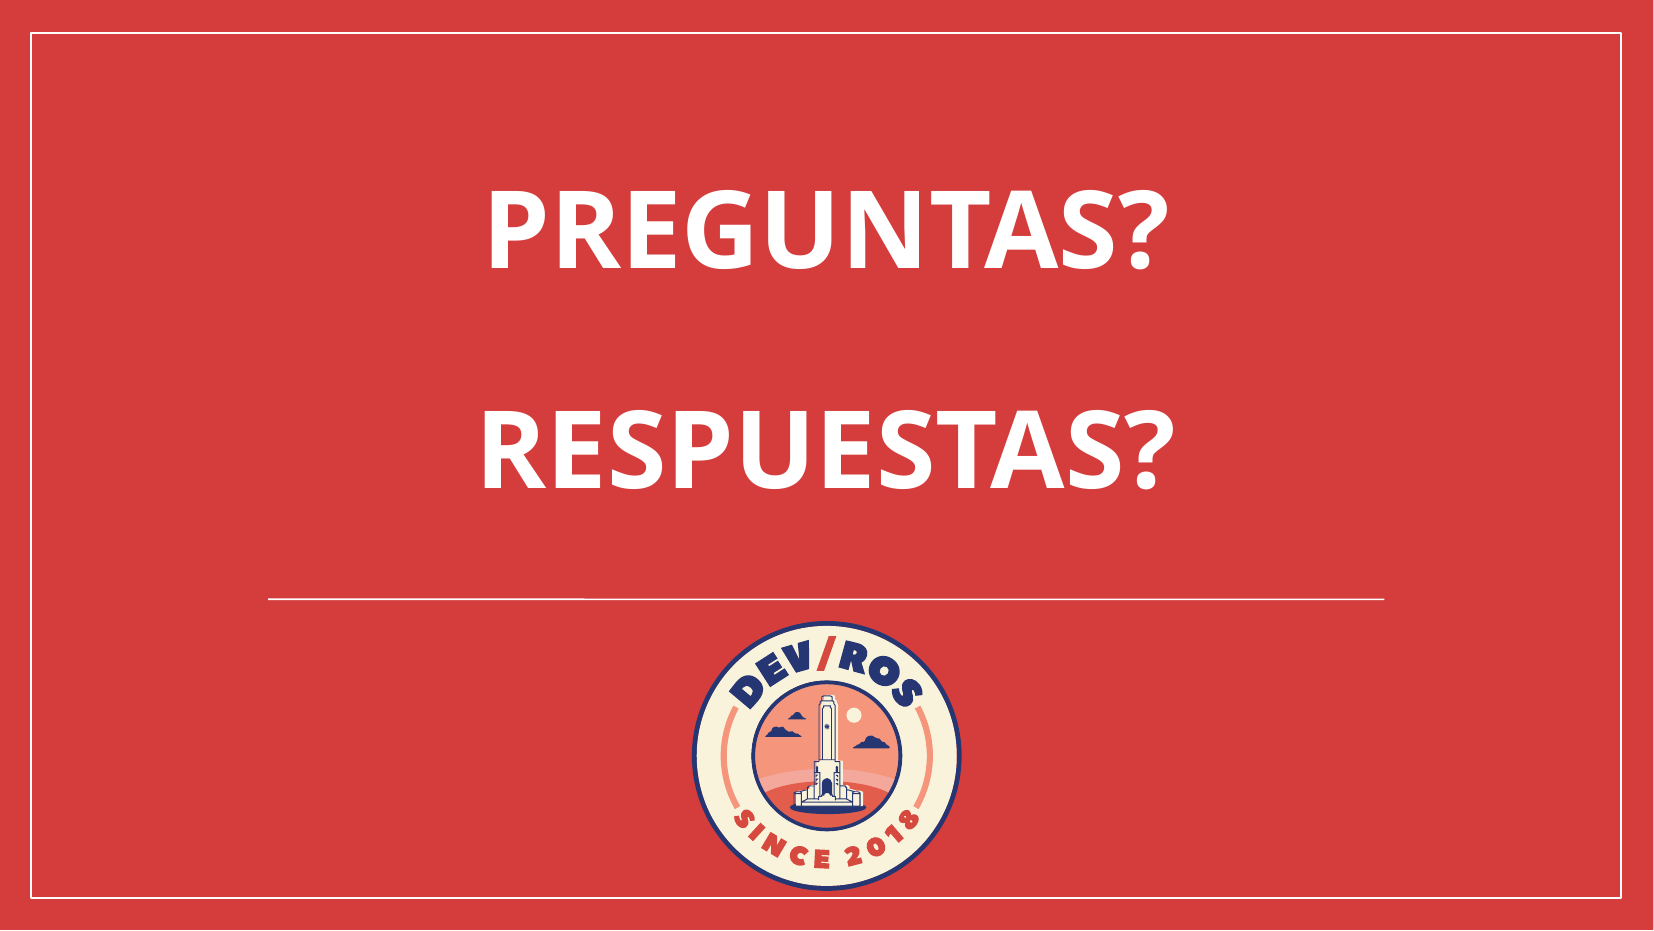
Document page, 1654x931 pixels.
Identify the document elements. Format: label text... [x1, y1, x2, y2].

picture [649, 578, 1004, 931]
title PREGUNTAS? RESPUESTAS? [150, 171, 1503, 518]
